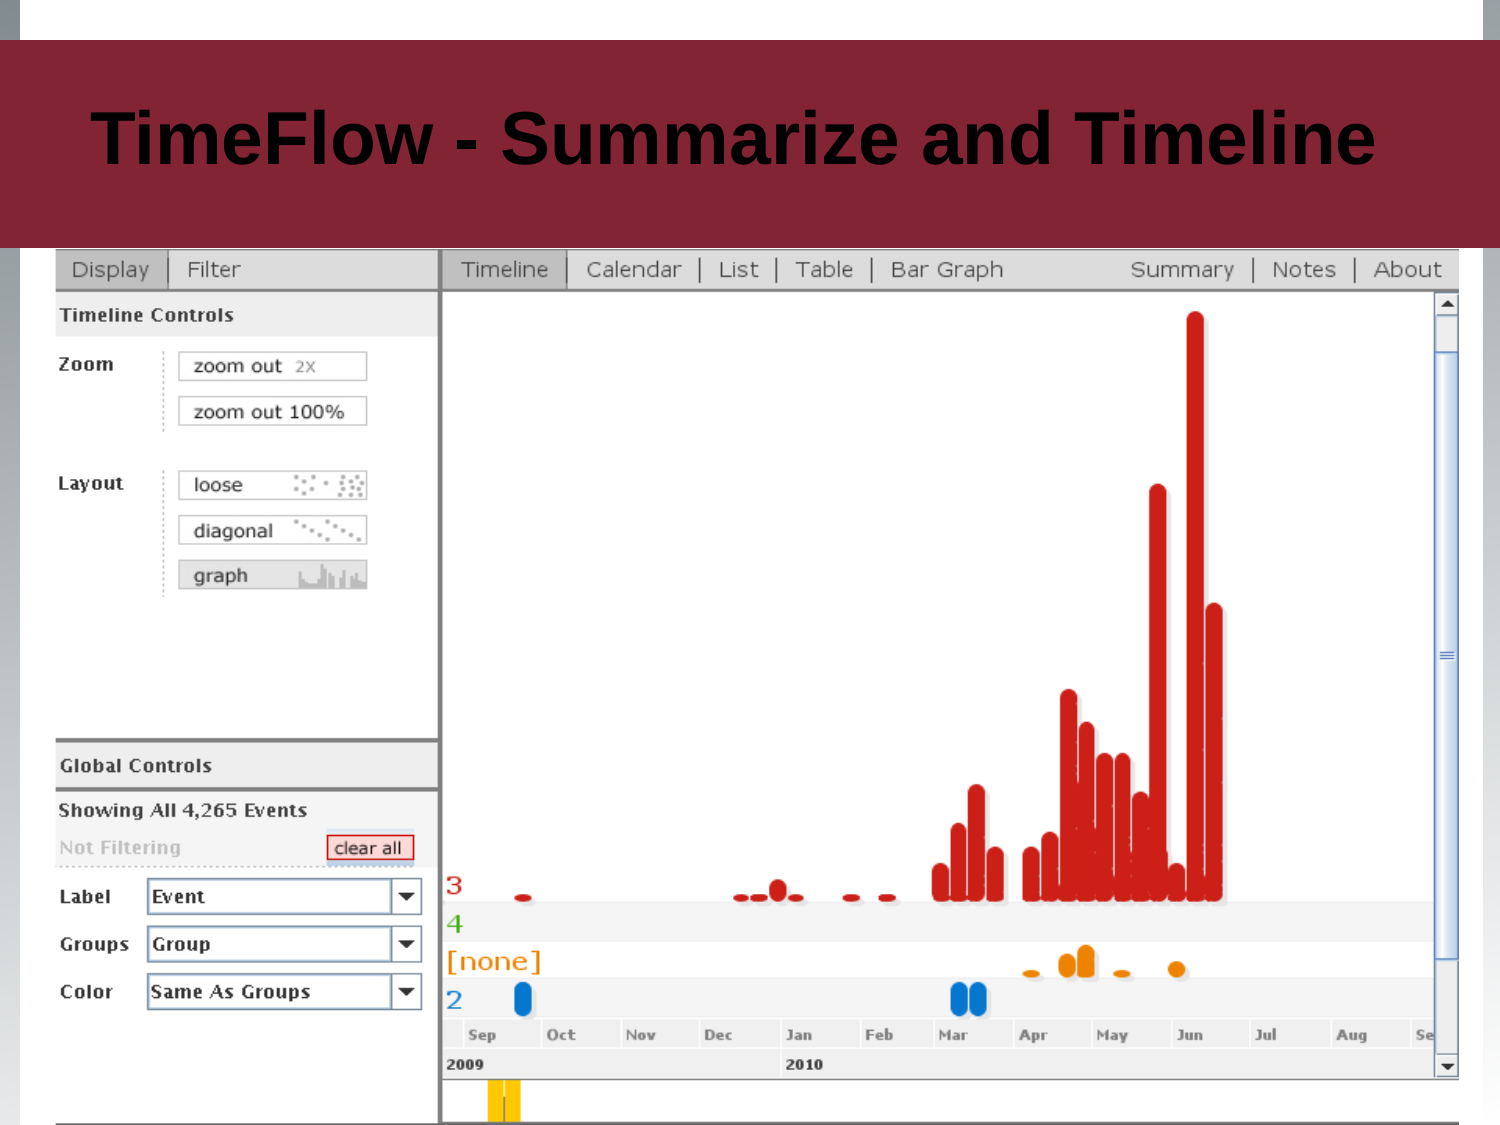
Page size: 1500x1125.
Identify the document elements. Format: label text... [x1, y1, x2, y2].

title TimeFlow - Summarize and Timeline [75, 7, 1426, 196]
text_box [56, 250, 1459, 1125]
